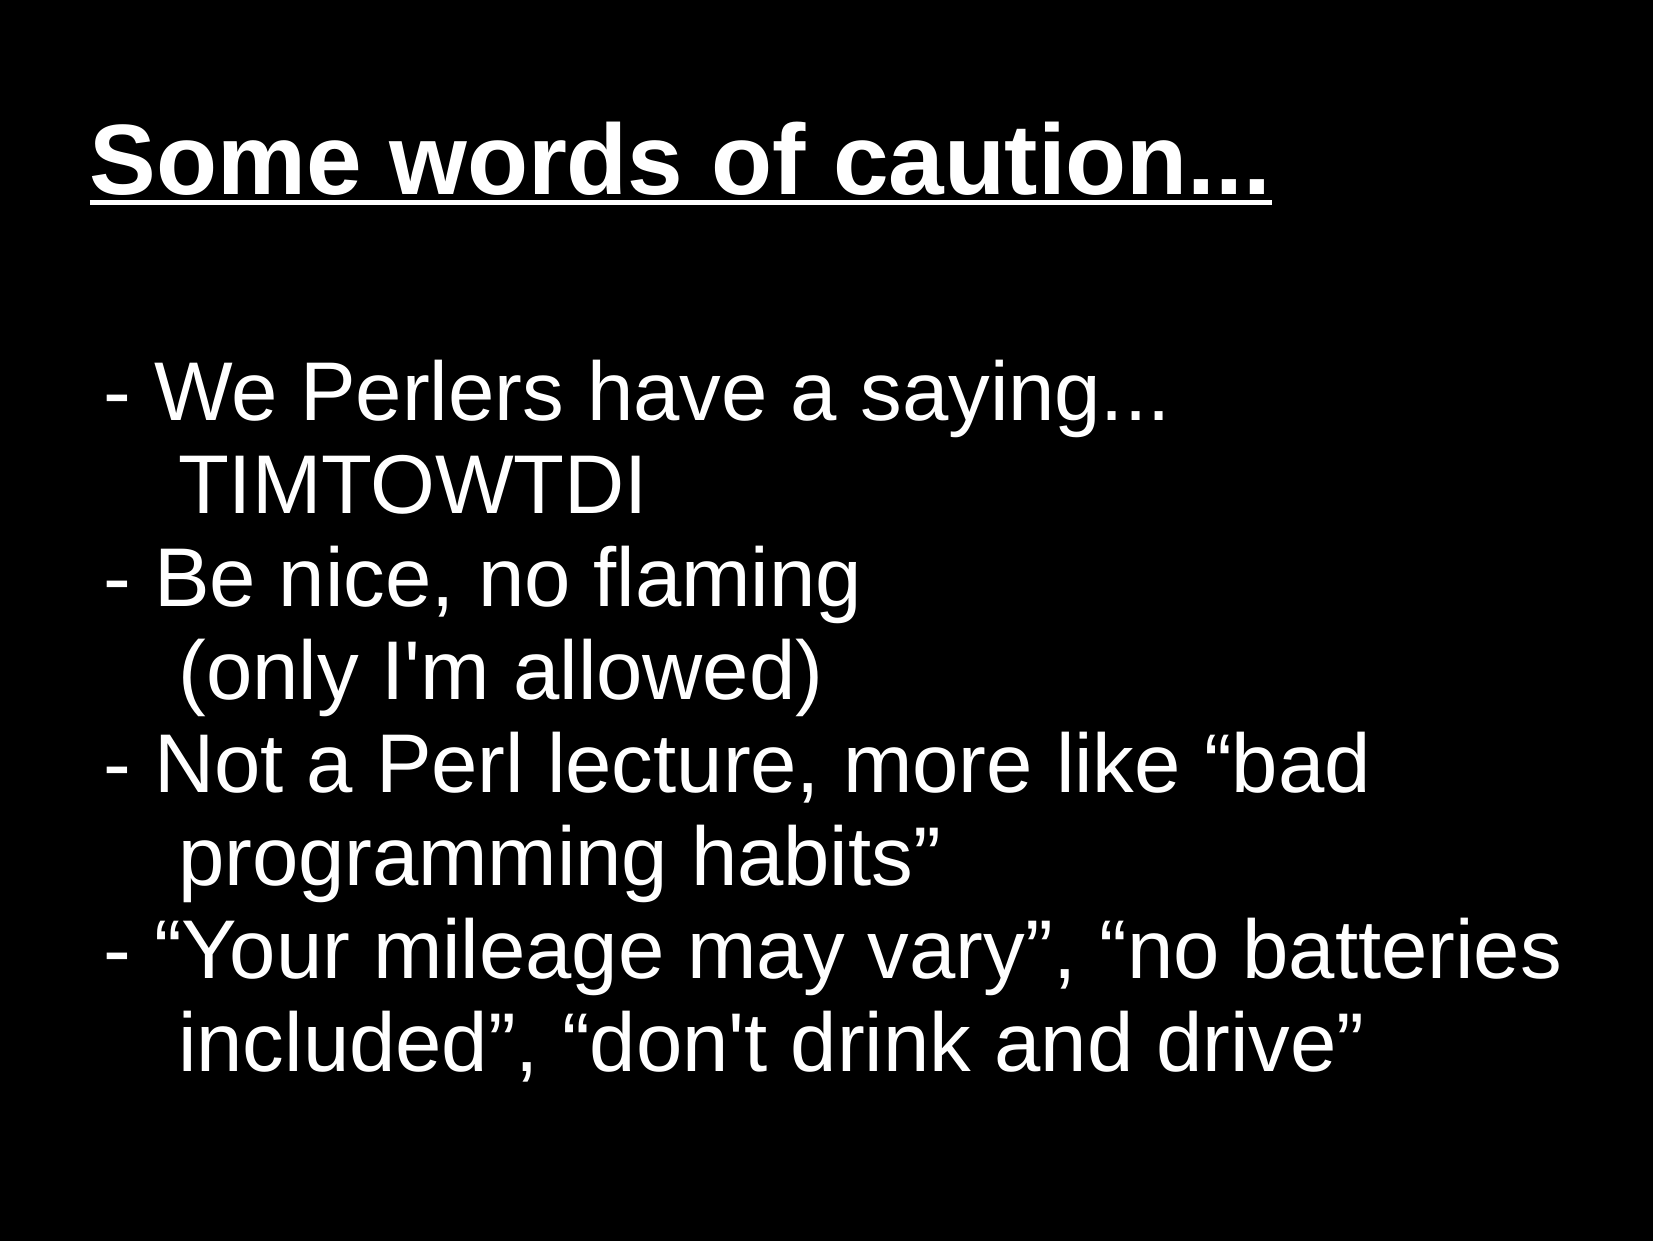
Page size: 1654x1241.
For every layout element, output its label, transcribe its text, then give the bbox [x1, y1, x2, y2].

text_box - We Perlers have a saying... TIMTOWTDI - Be nice, no flaming (only I'm allowed) - Not a Perl lecture, more like “bad programming habits” - “Your mileage may vary”, “no batteries included”, “don't drink and drive” [88, 337, 1578, 1179]
text_box Some words of caution... [75, 96, 1287, 240]
